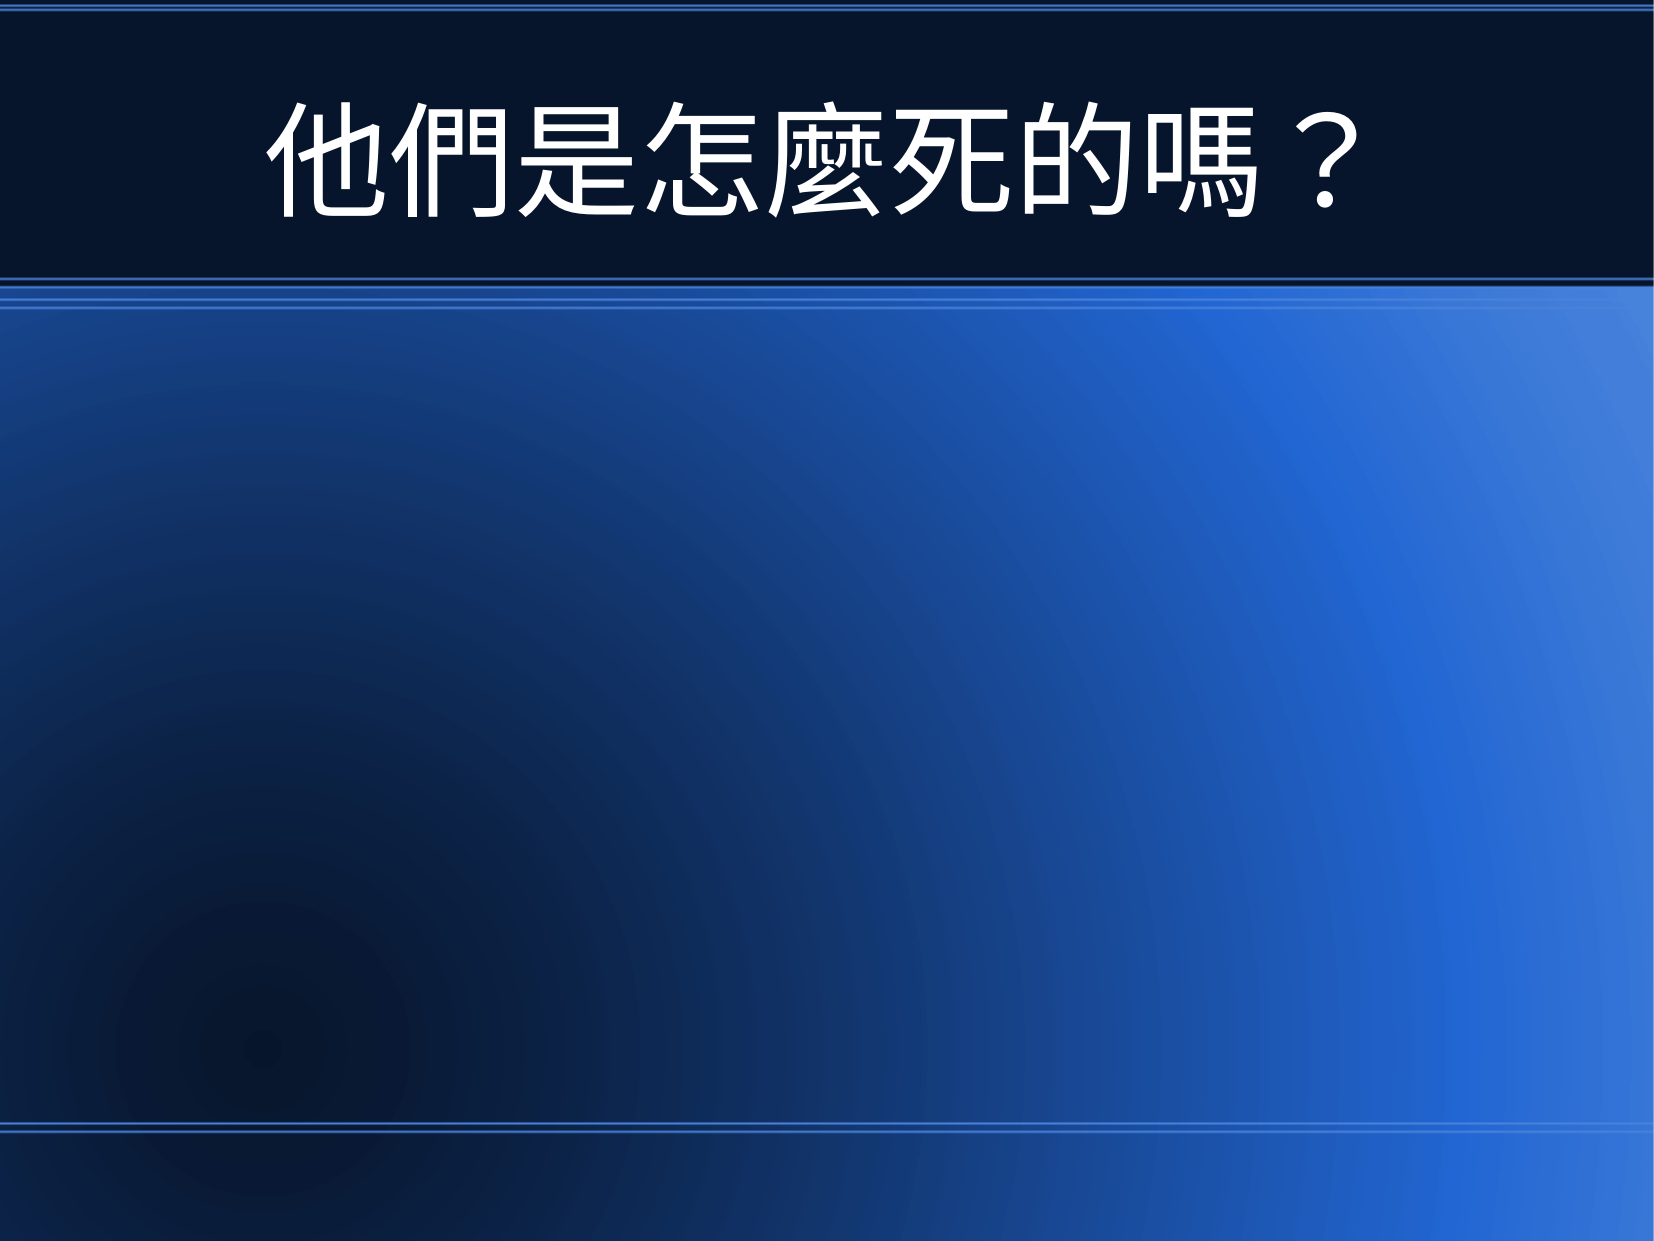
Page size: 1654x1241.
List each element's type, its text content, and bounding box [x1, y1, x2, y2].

picture [0, 0, 1654, 1241]
title 他們是怎麼死的嗎？ [82, 49, 1571, 257]
